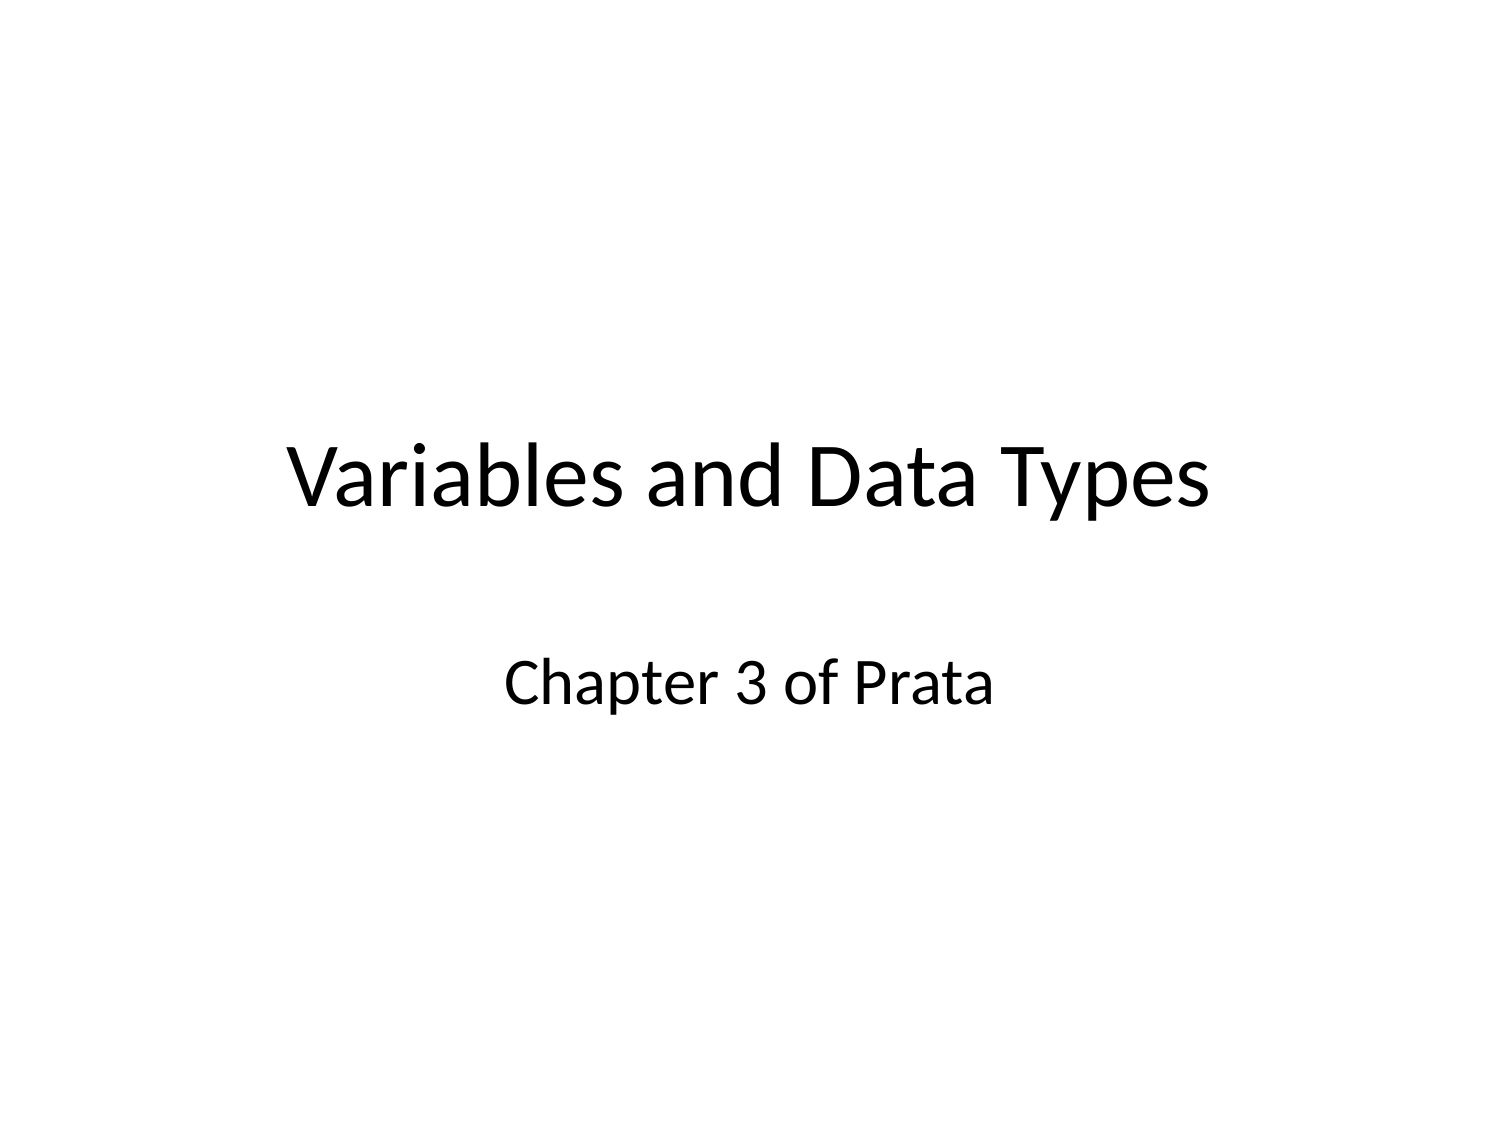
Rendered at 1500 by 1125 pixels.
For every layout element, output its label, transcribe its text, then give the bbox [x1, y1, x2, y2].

title Variables and Data Types [112, 349, 1388, 591]
subtitle Chapter 3 of Prata [225, 637, 1275, 925]
